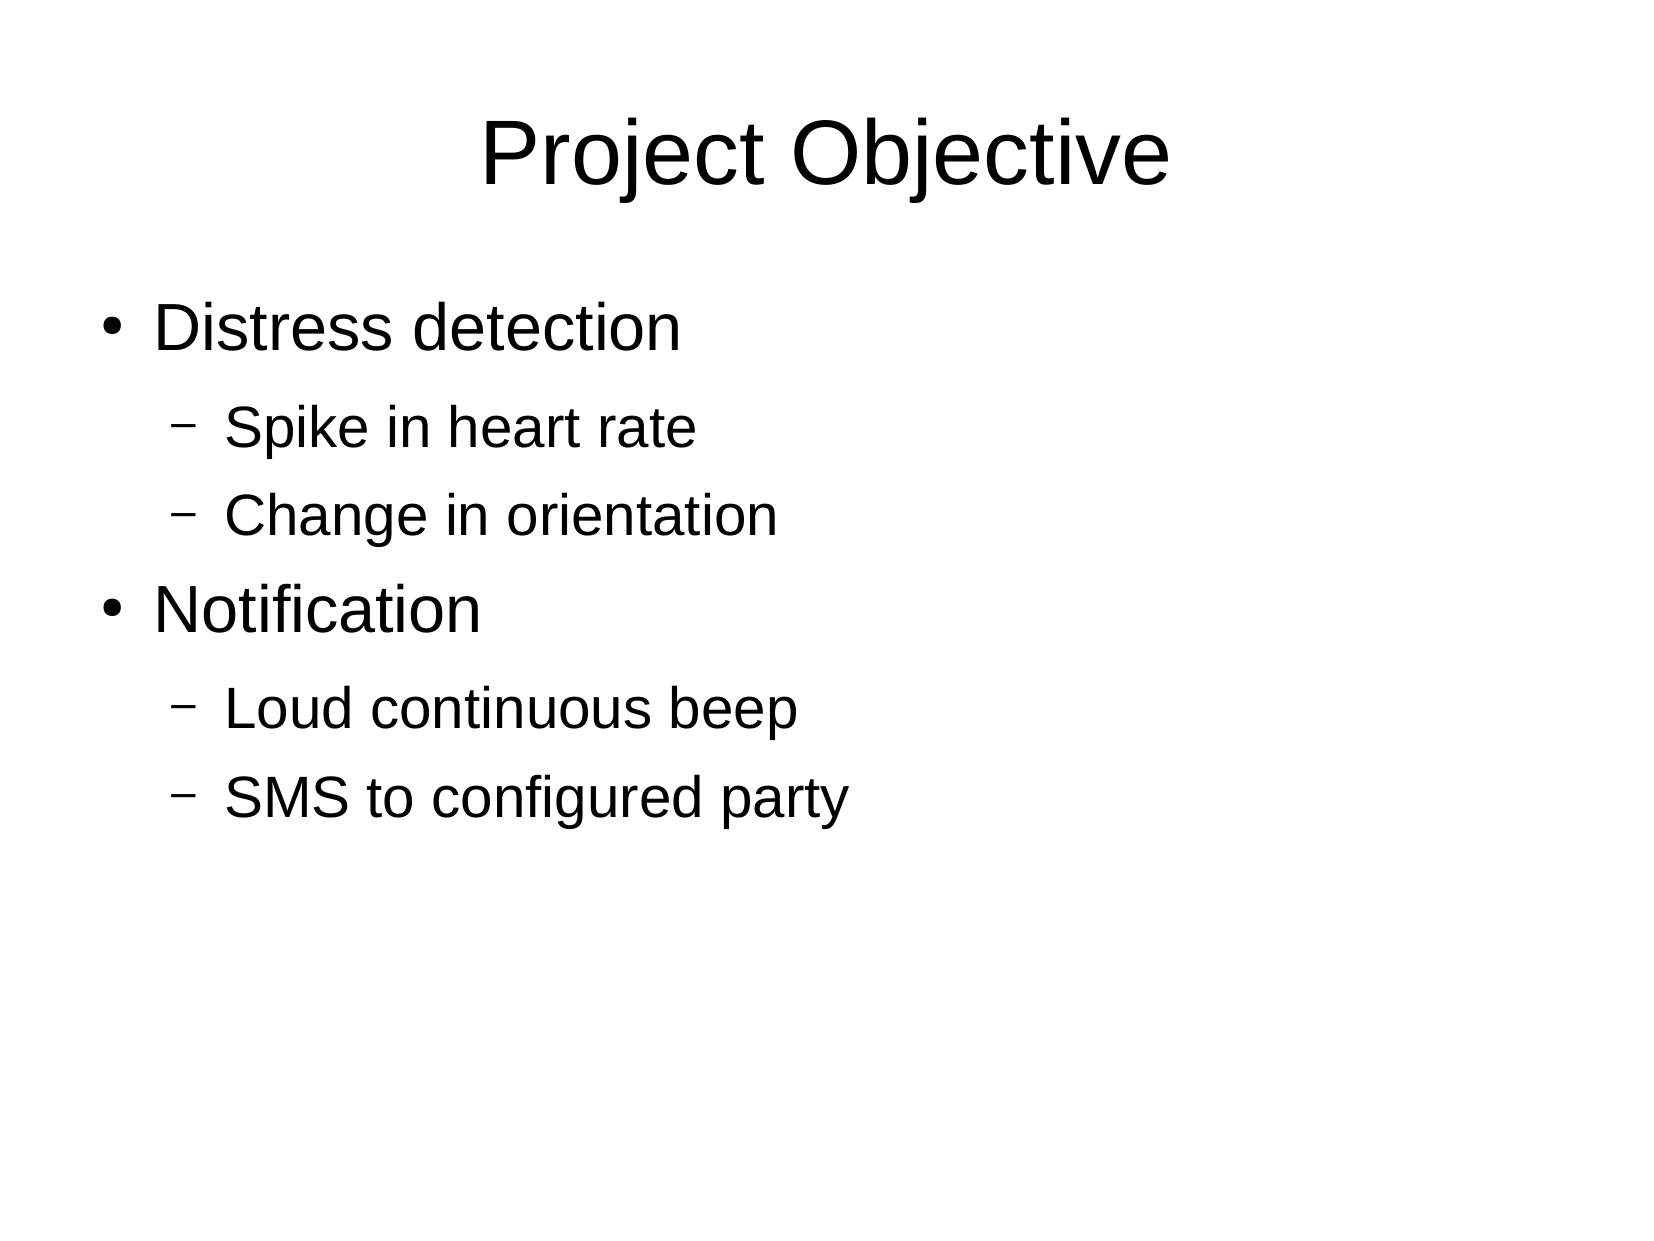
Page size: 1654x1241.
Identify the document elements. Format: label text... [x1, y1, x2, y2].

title Project Objective [82, 49, 1571, 257]
list Distress detection Spike in heart rate Change in orientation Notification Loud continuous beep SMS to configured party [82, 290, 1571, 1010]
